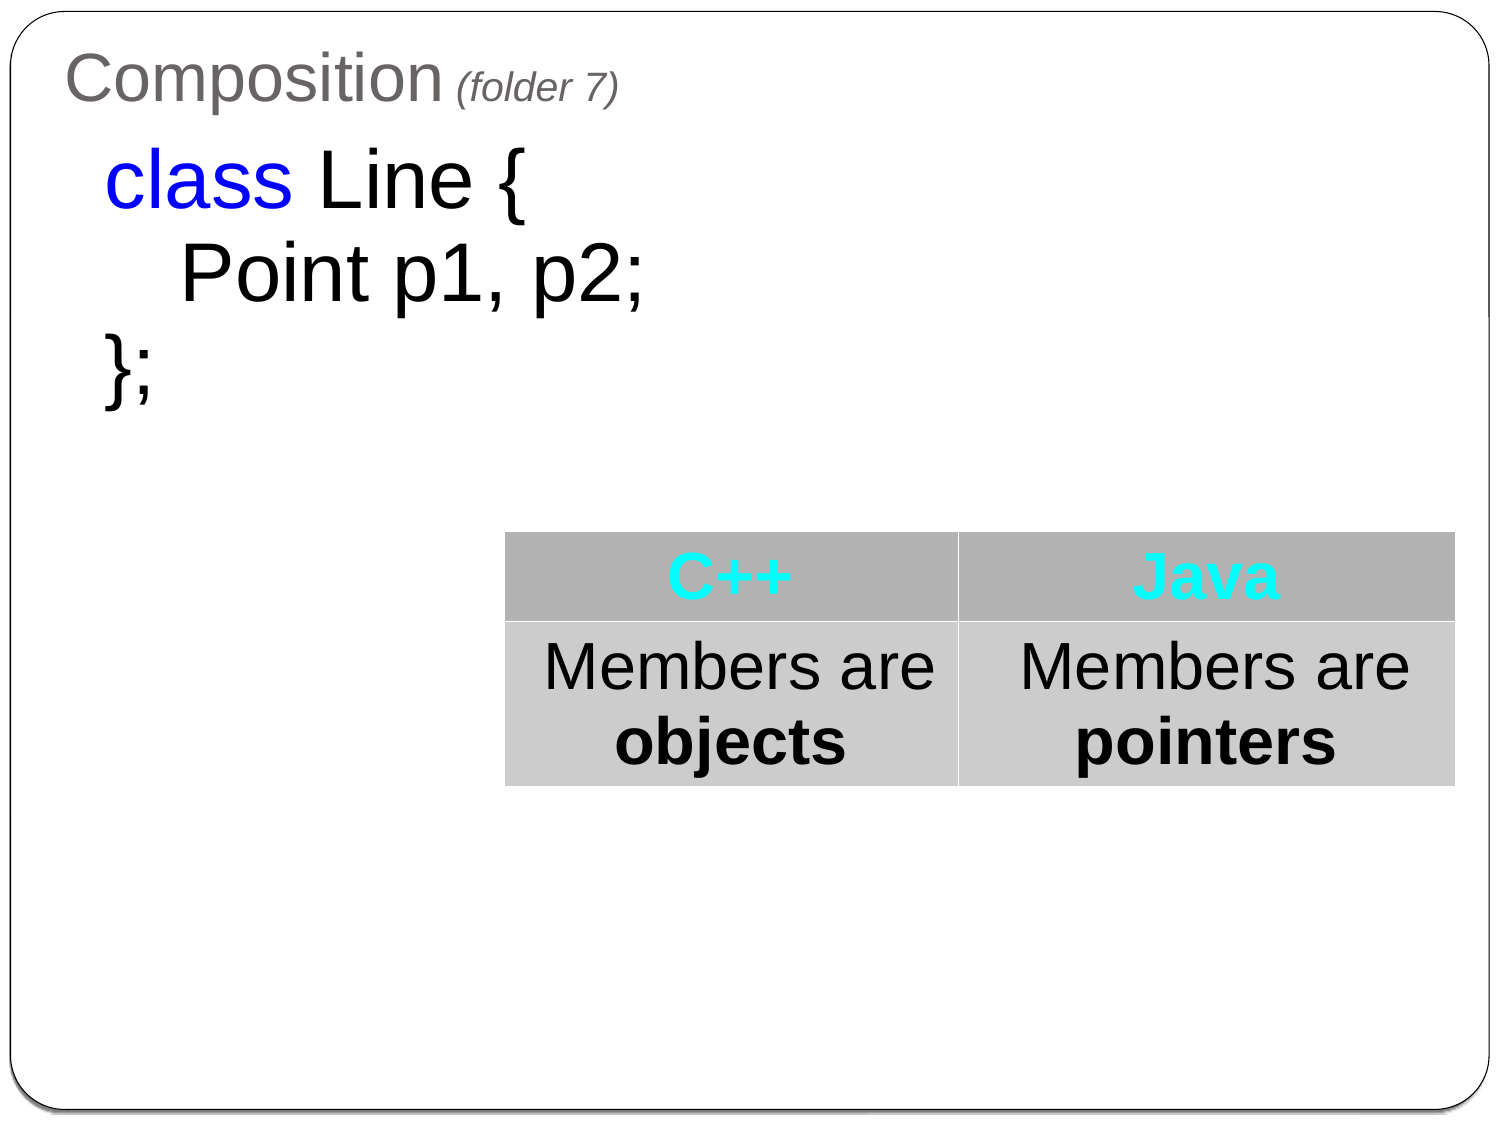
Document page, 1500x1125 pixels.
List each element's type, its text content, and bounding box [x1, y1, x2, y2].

table_cell Members are objects [505, 622, 958, 786]
title Composition (folder 7) [50, 24, 1450, 130]
table_header Java [959, 532, 1455, 621]
text_box class Line { Point p1, p2; }; [90, 126, 1081, 514]
table_cell Members are pointers [959, 622, 1455, 786]
table_header C++ [505, 532, 958, 621]
